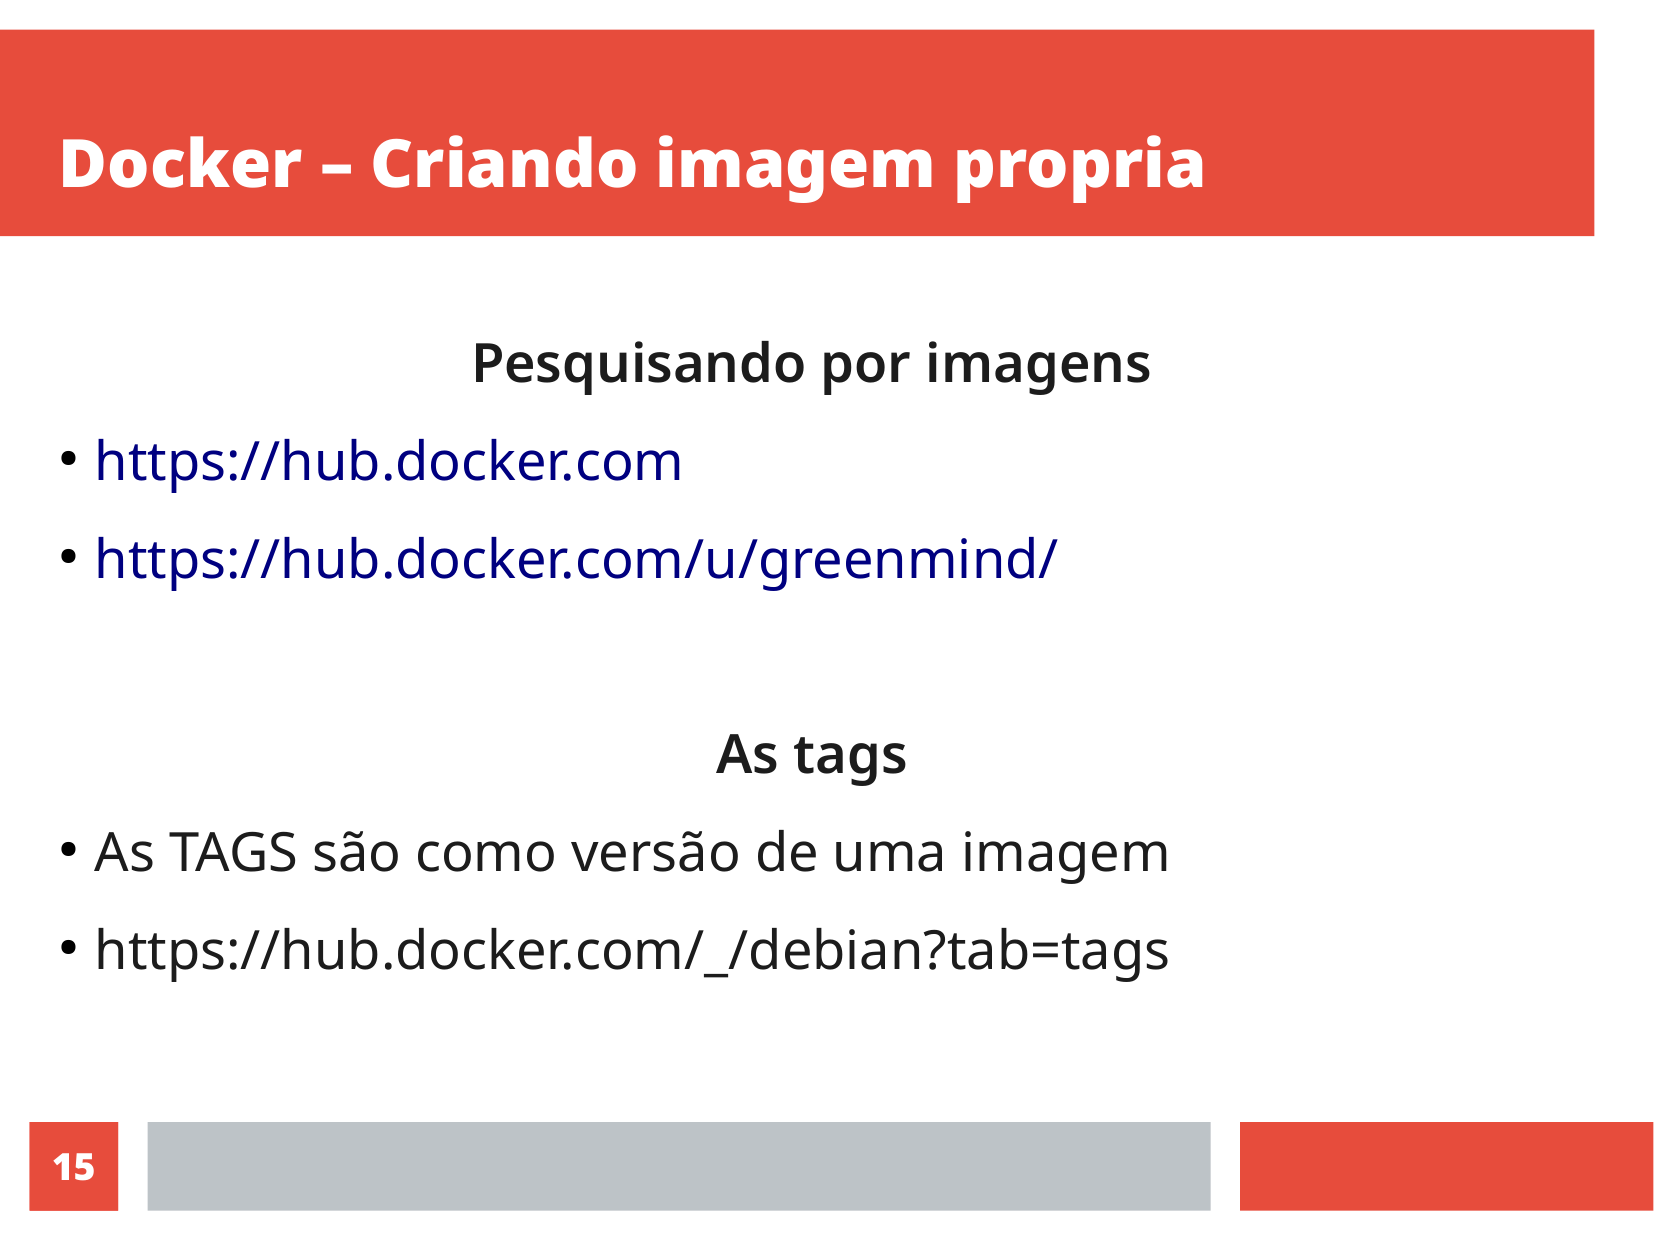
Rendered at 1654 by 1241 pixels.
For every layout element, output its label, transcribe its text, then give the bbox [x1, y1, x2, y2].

title Docker – Criando imagem propria [59, 59, 1595, 207]
list Pesquisando por imagens https://hub.docker.com https://hub.docker.com/u/greenmind/ As tags As TAGS são como versão de uma imagem https://hub.docker.com/_/debian?tab=tags [59, 324, 1565, 1093]
